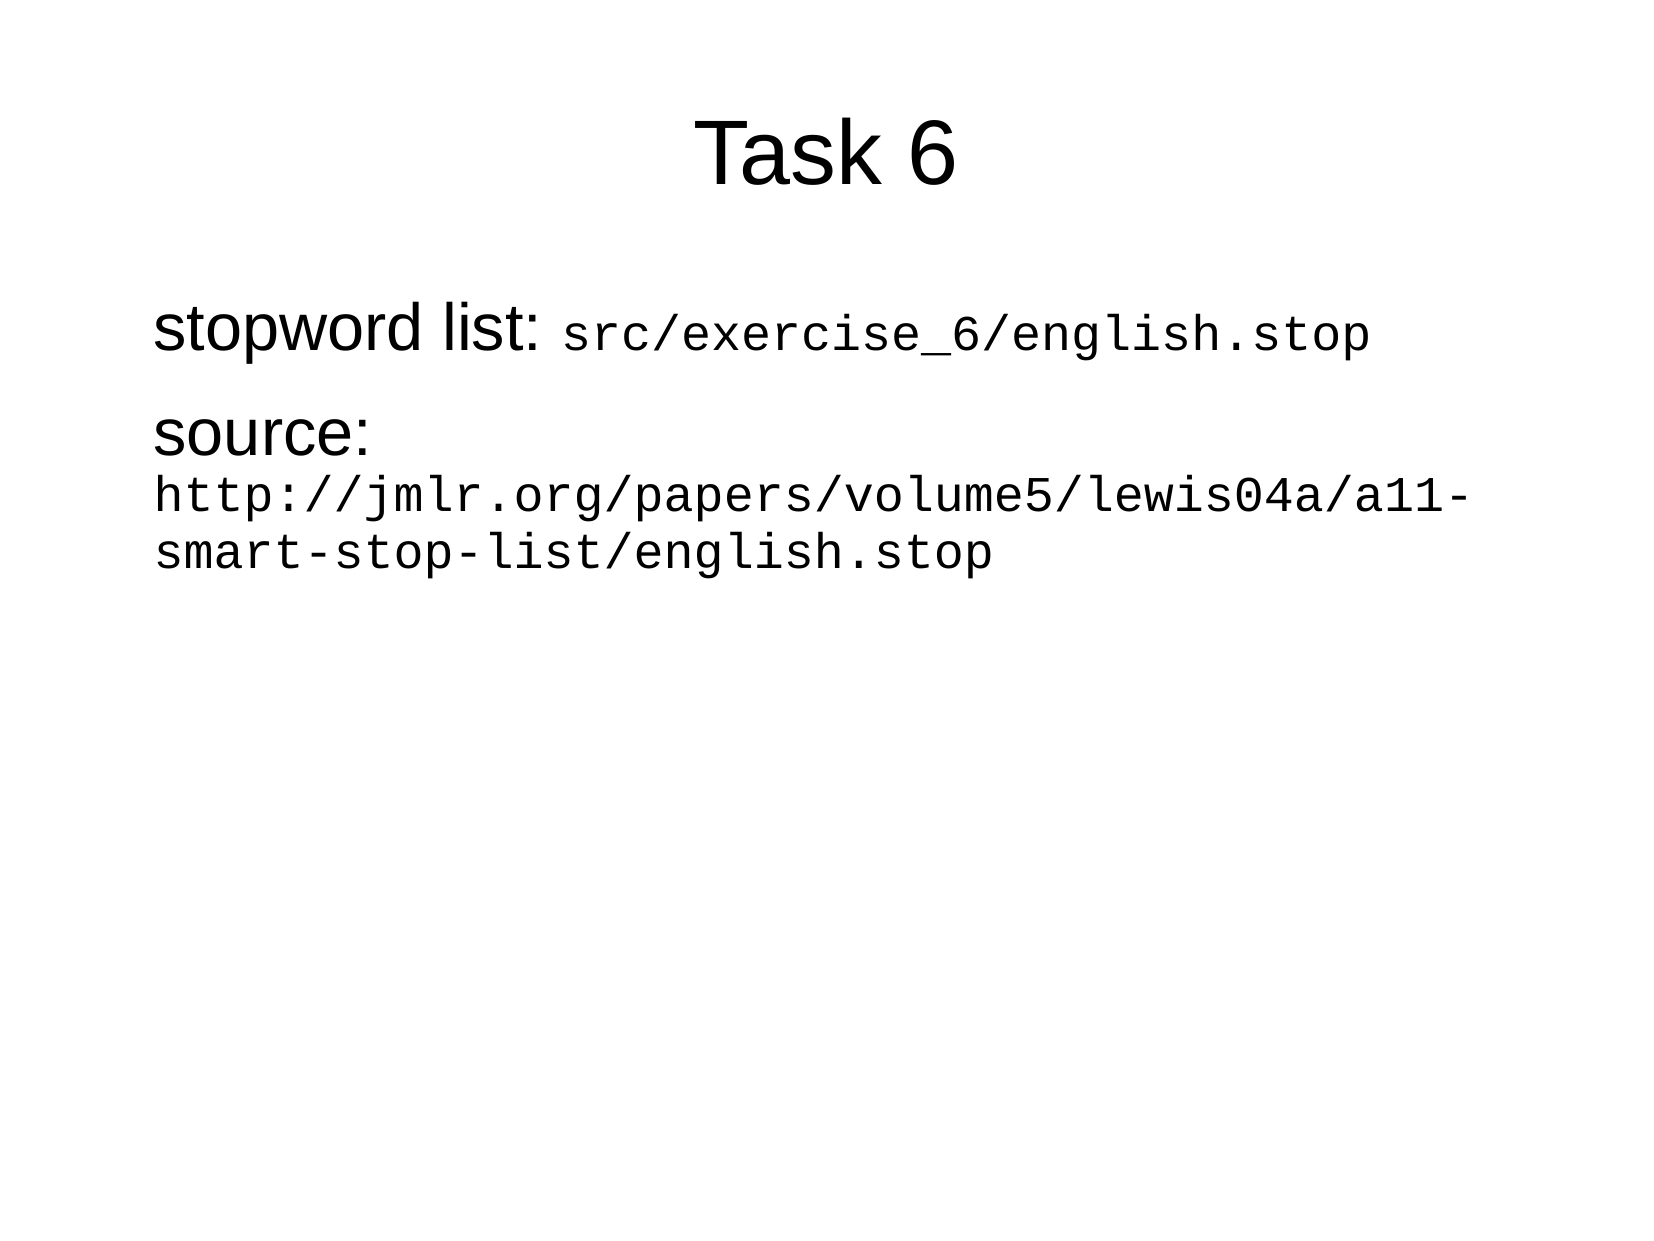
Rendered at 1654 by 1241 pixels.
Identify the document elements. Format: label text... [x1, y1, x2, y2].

list stopword list: src/exercise_6/english.stop source: http://jmlr.org/papers/volume5/lewis04a/a11-smart-stop-list/english.stop [82, 290, 1571, 1010]
title Task 6 [82, 49, 1571, 257]
